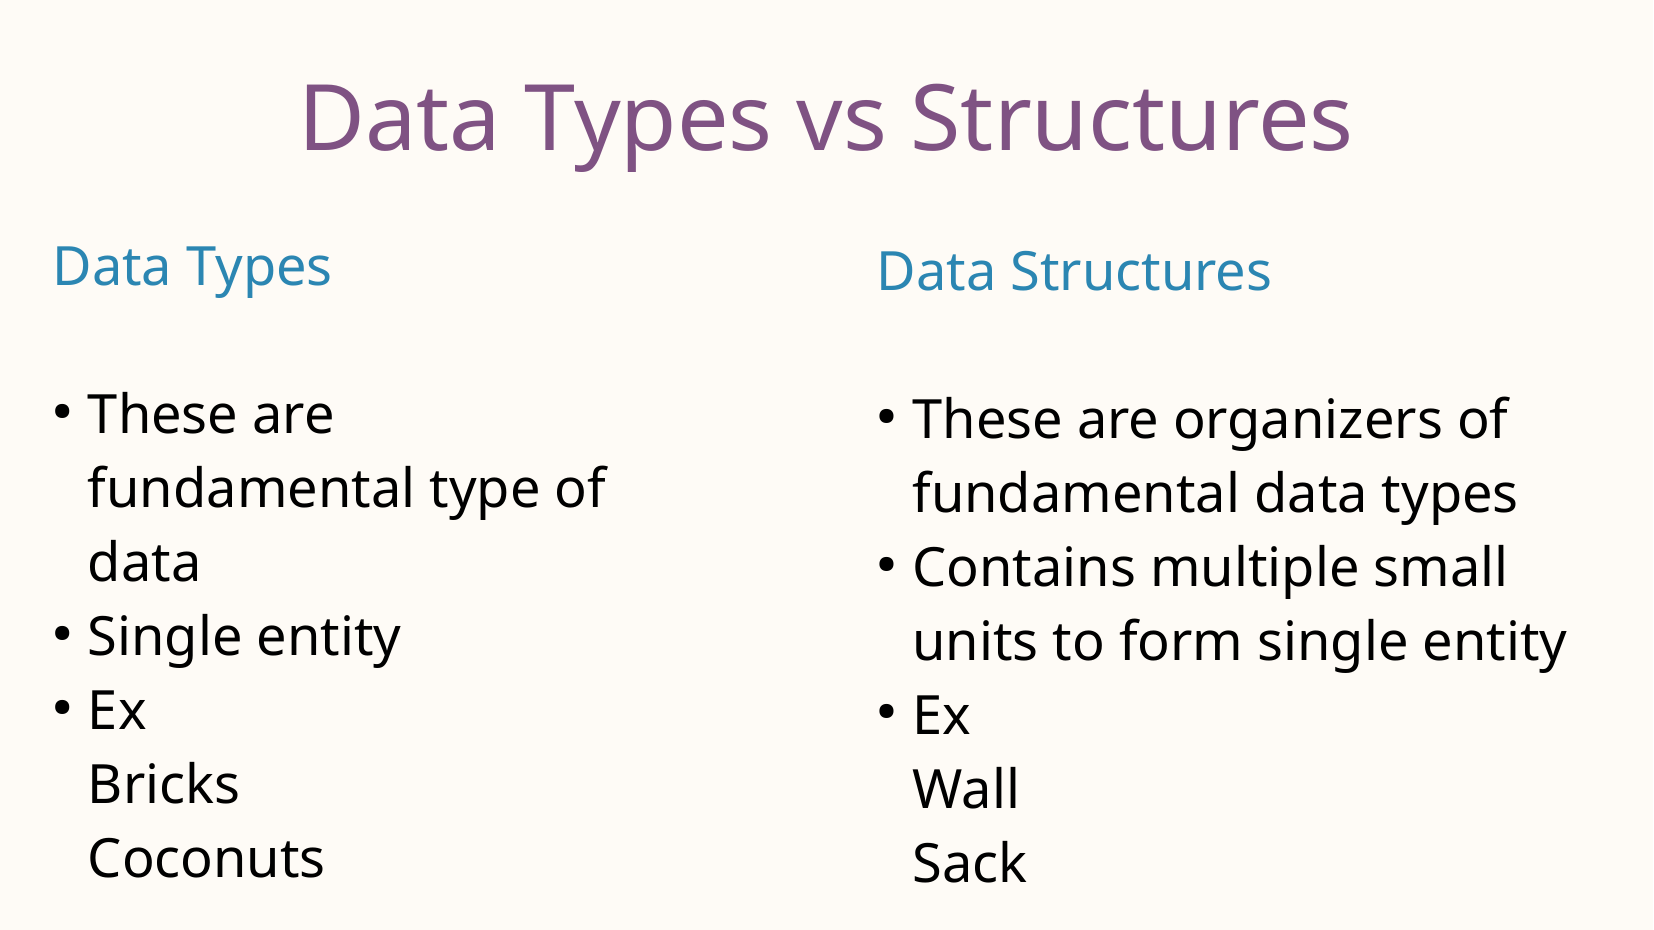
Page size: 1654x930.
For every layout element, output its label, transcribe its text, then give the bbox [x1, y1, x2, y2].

title Data Types vs Structures [82, 37, 1571, 193]
text_box Data Structures These are organizers of fundamental data types Contains multiple small units to form single entity Ex Wall Sack ... [862, 225, 1612, 930]
text_box Data Types These are fundamental type of data Single entity Ex Bricks Coconuts ... [37, 220, 676, 930]
